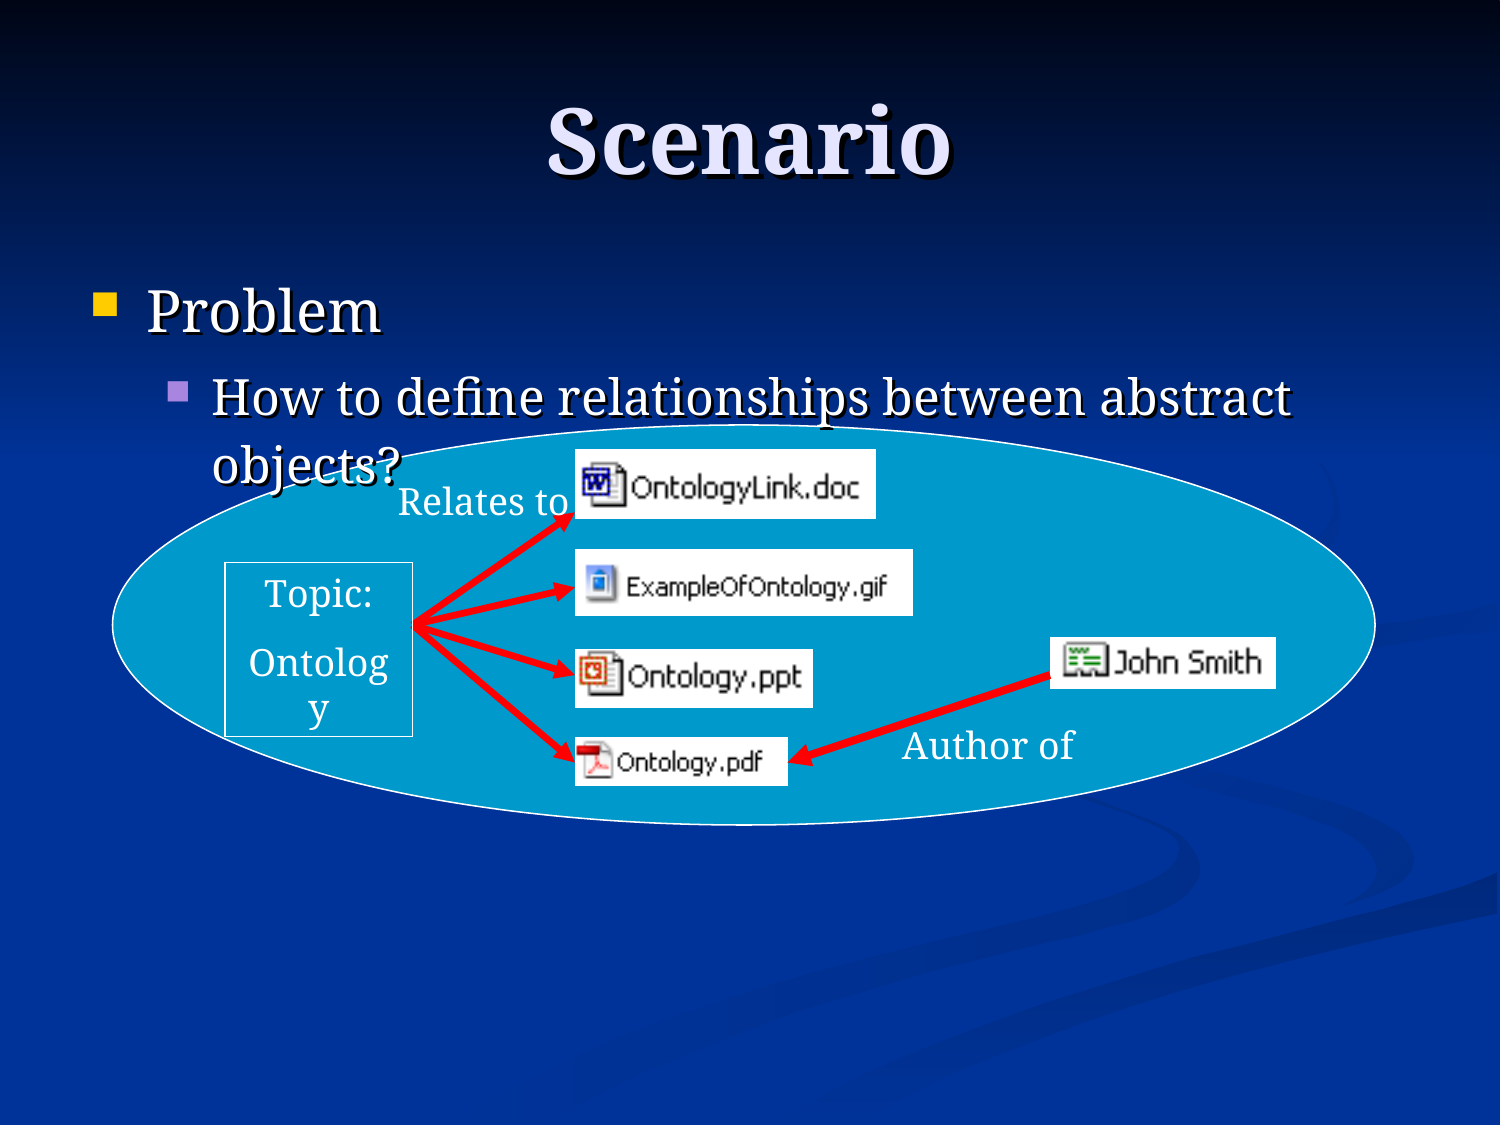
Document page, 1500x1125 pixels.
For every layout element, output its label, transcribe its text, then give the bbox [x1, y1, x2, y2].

text_box Topic: Ontology [224, 562, 413, 737]
list Problem How to define relationships between abstract objects? [75, 262, 1363, 1005]
chart [575, 450, 876, 519]
chart [575, 650, 813, 708]
chart [1050, 637, 1276, 689]
text_box [1363, 586, 1376, 664]
chart [575, 737, 788, 786]
text_box Relates to [382, 470, 585, 531]
title Scenario [75, 45, 1426, 233]
text_box Author of [887, 714, 1089, 776]
chart [575, 549, 913, 616]
